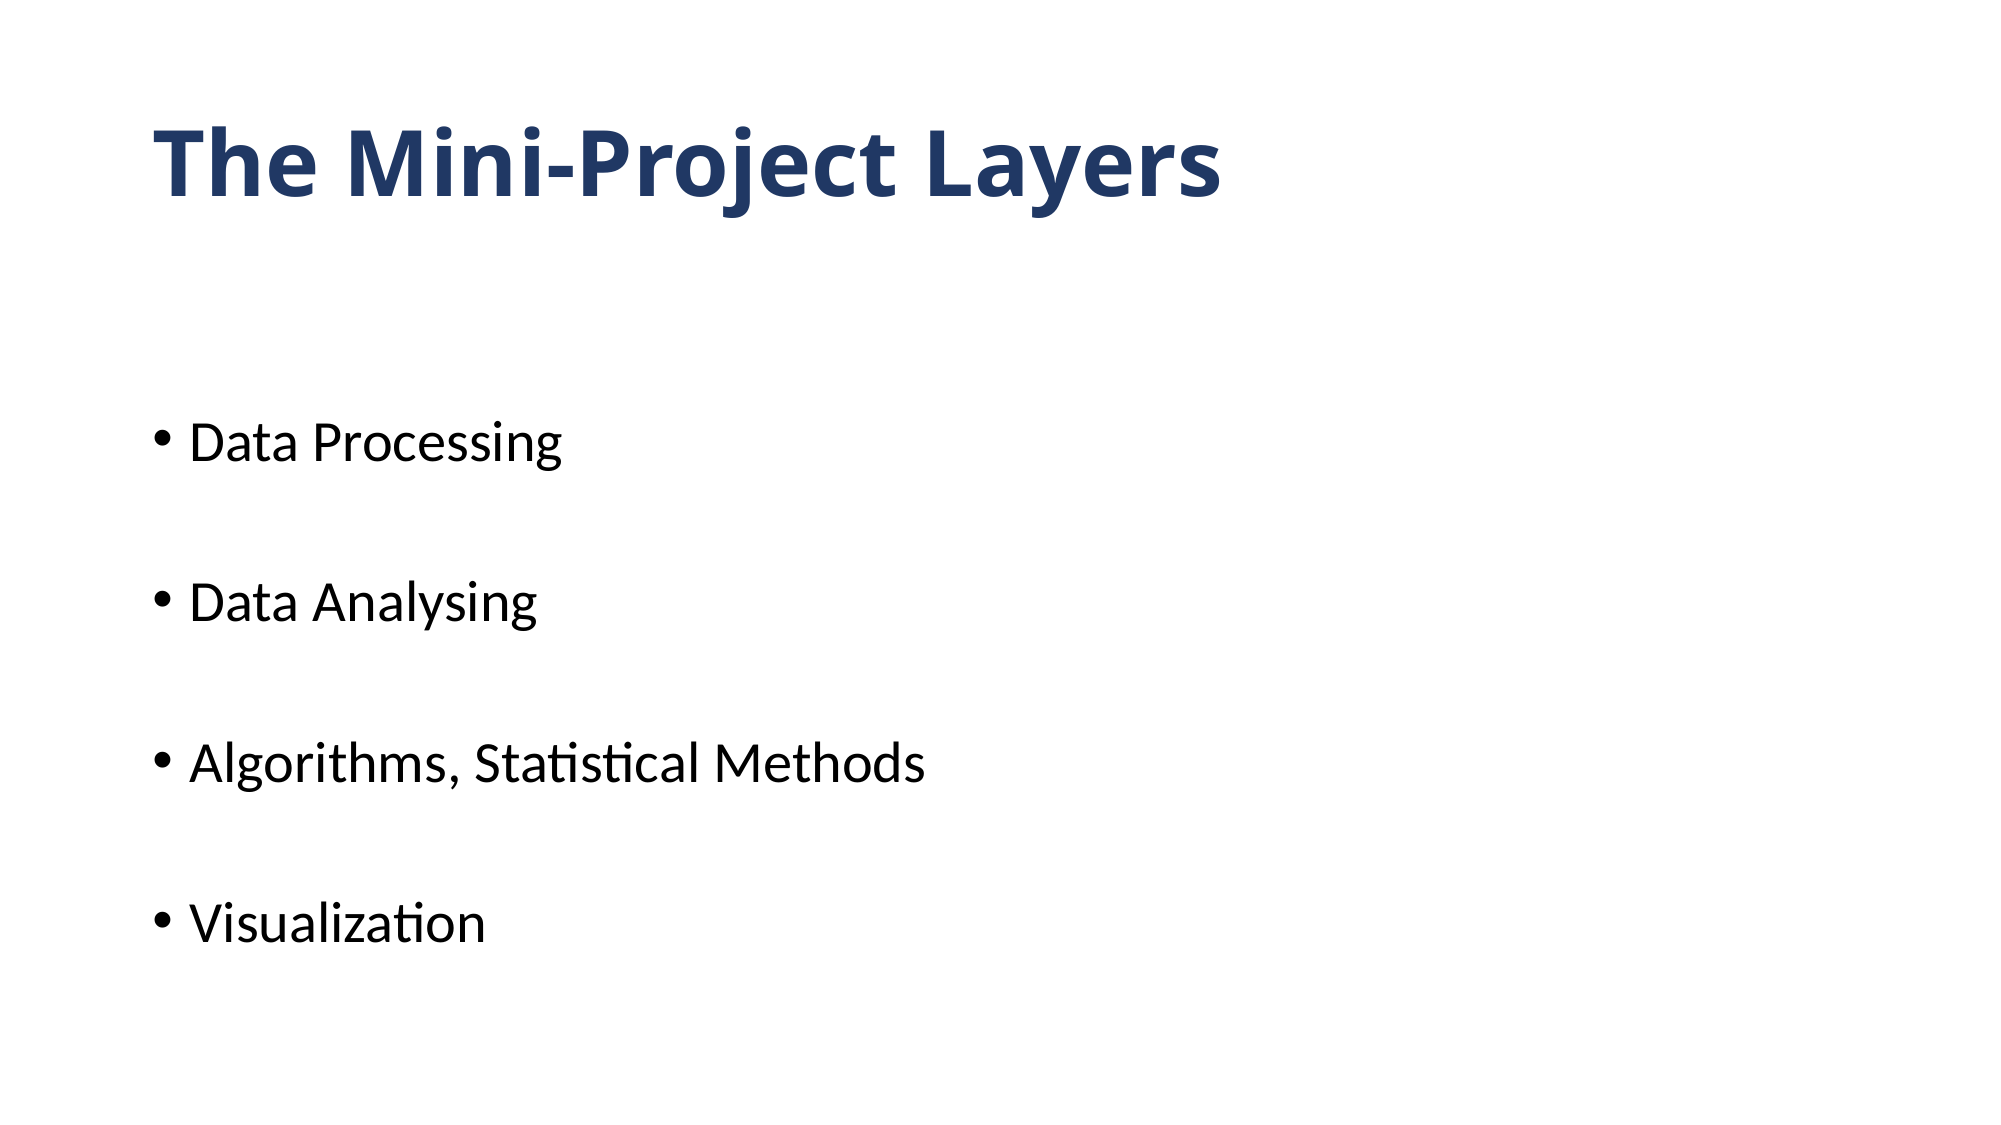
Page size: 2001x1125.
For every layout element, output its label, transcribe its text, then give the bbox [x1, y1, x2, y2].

list Data Processing Data Analysing Algorithms, Statistical Methods Visualization [137, 325, 1863, 1040]
title The Mini-Project Layers [137, 99, 1863, 233]
